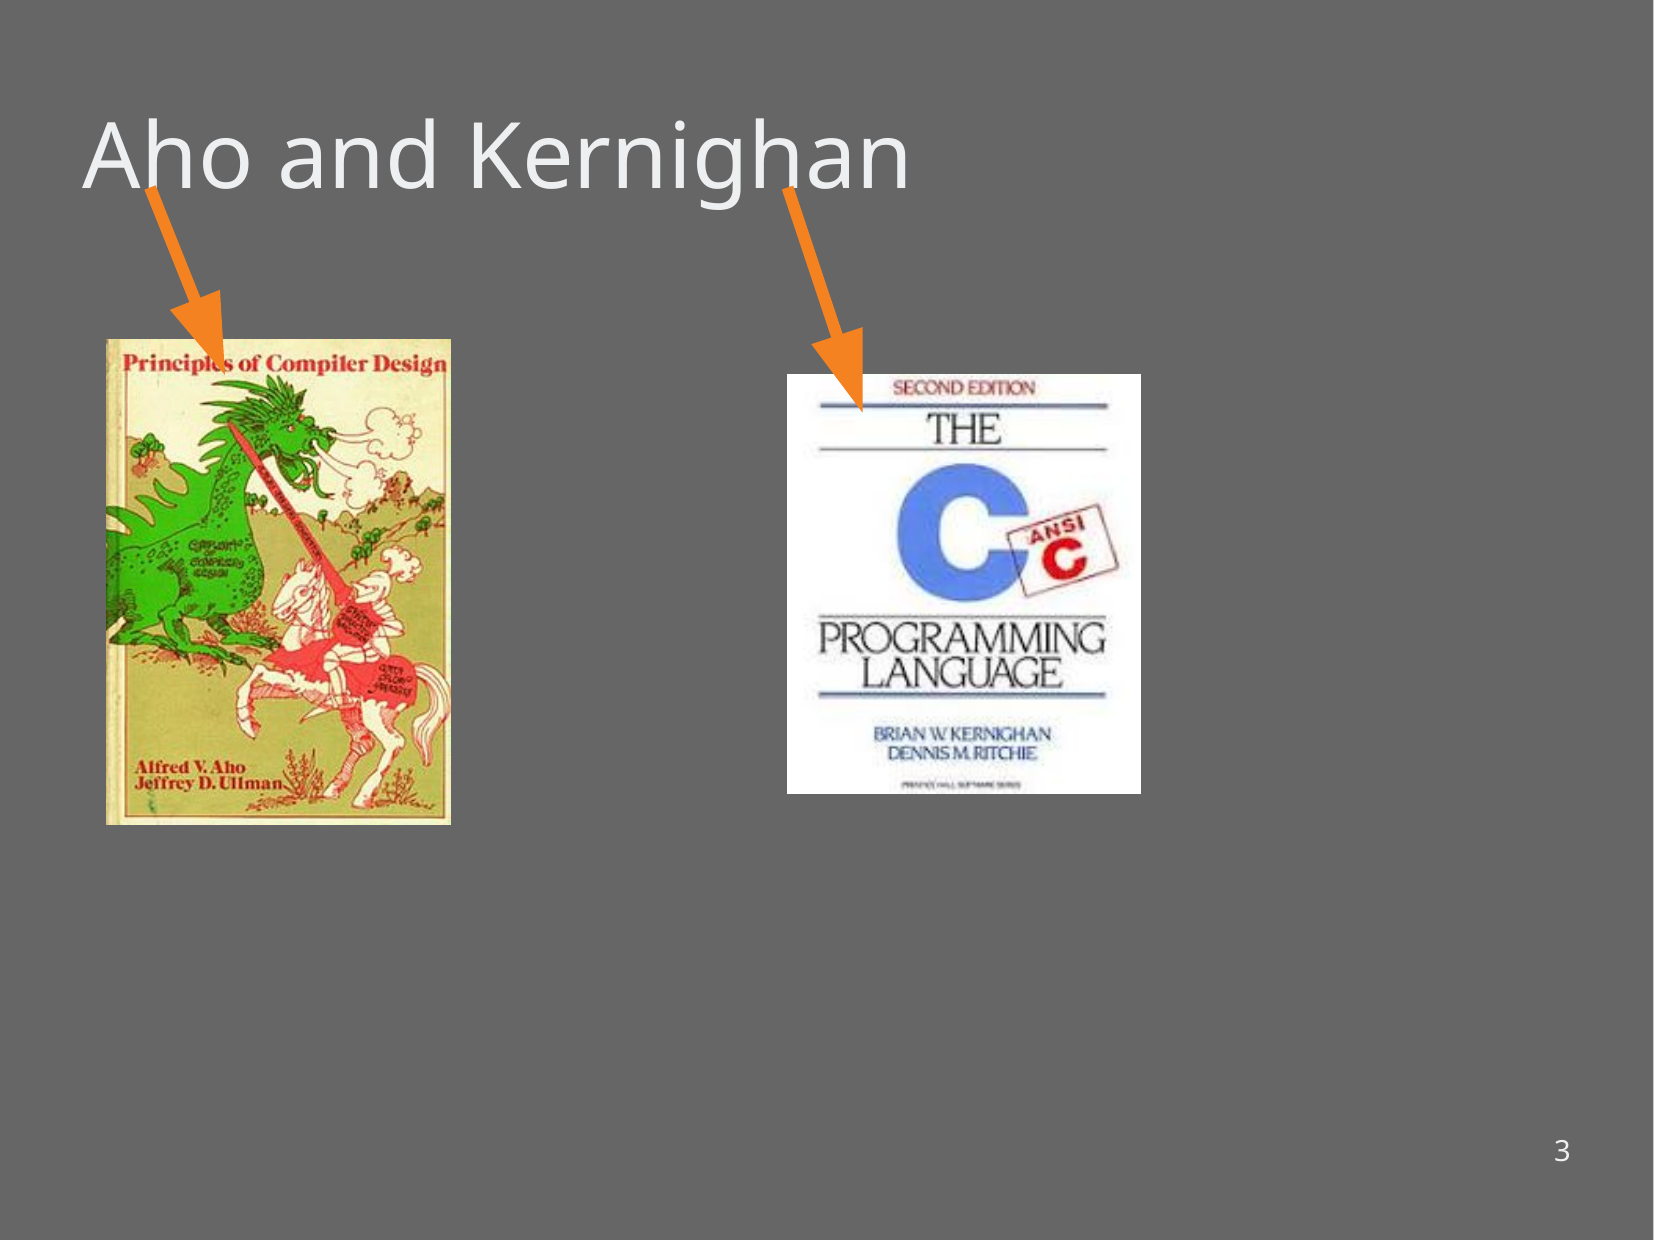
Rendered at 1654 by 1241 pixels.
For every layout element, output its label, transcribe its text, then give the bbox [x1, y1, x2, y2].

title Aho and Kernighan [82, 49, 1571, 257]
picture [787, 374, 1141, 794]
picture [106, 339, 451, 826]
